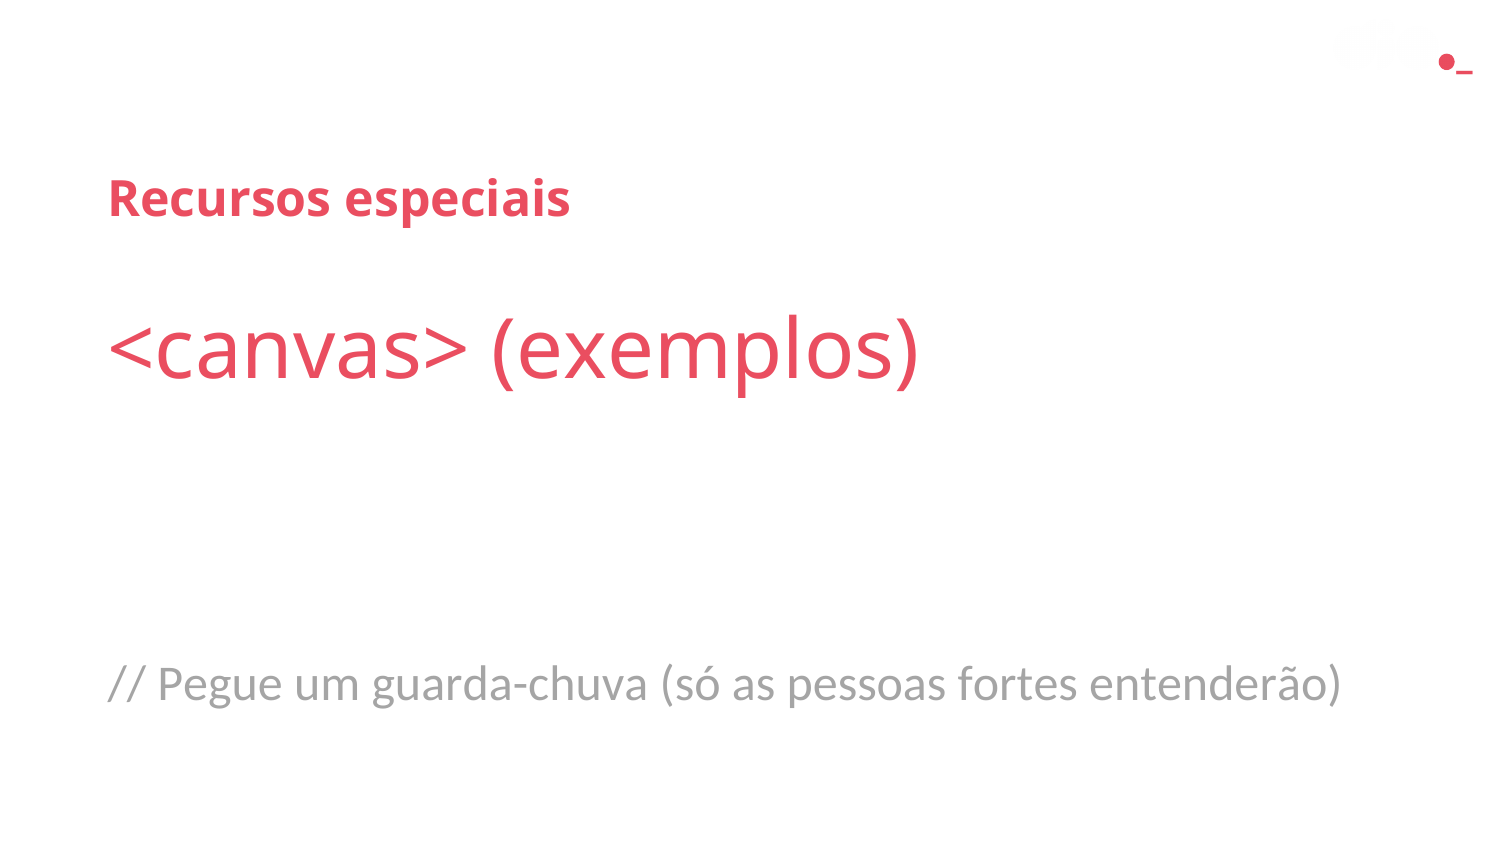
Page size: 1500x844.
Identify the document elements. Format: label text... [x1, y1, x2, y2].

text_box Recursos especiais [92, 142, 1309, 223]
text_box <canvas> (exemplos) [92, 264, 1309, 431]
picture [1333, 19, 1473, 75]
text_box // Pegue um guarda-chuva (só as pessoas fortes entenderão) [92, 635, 1418, 701]
